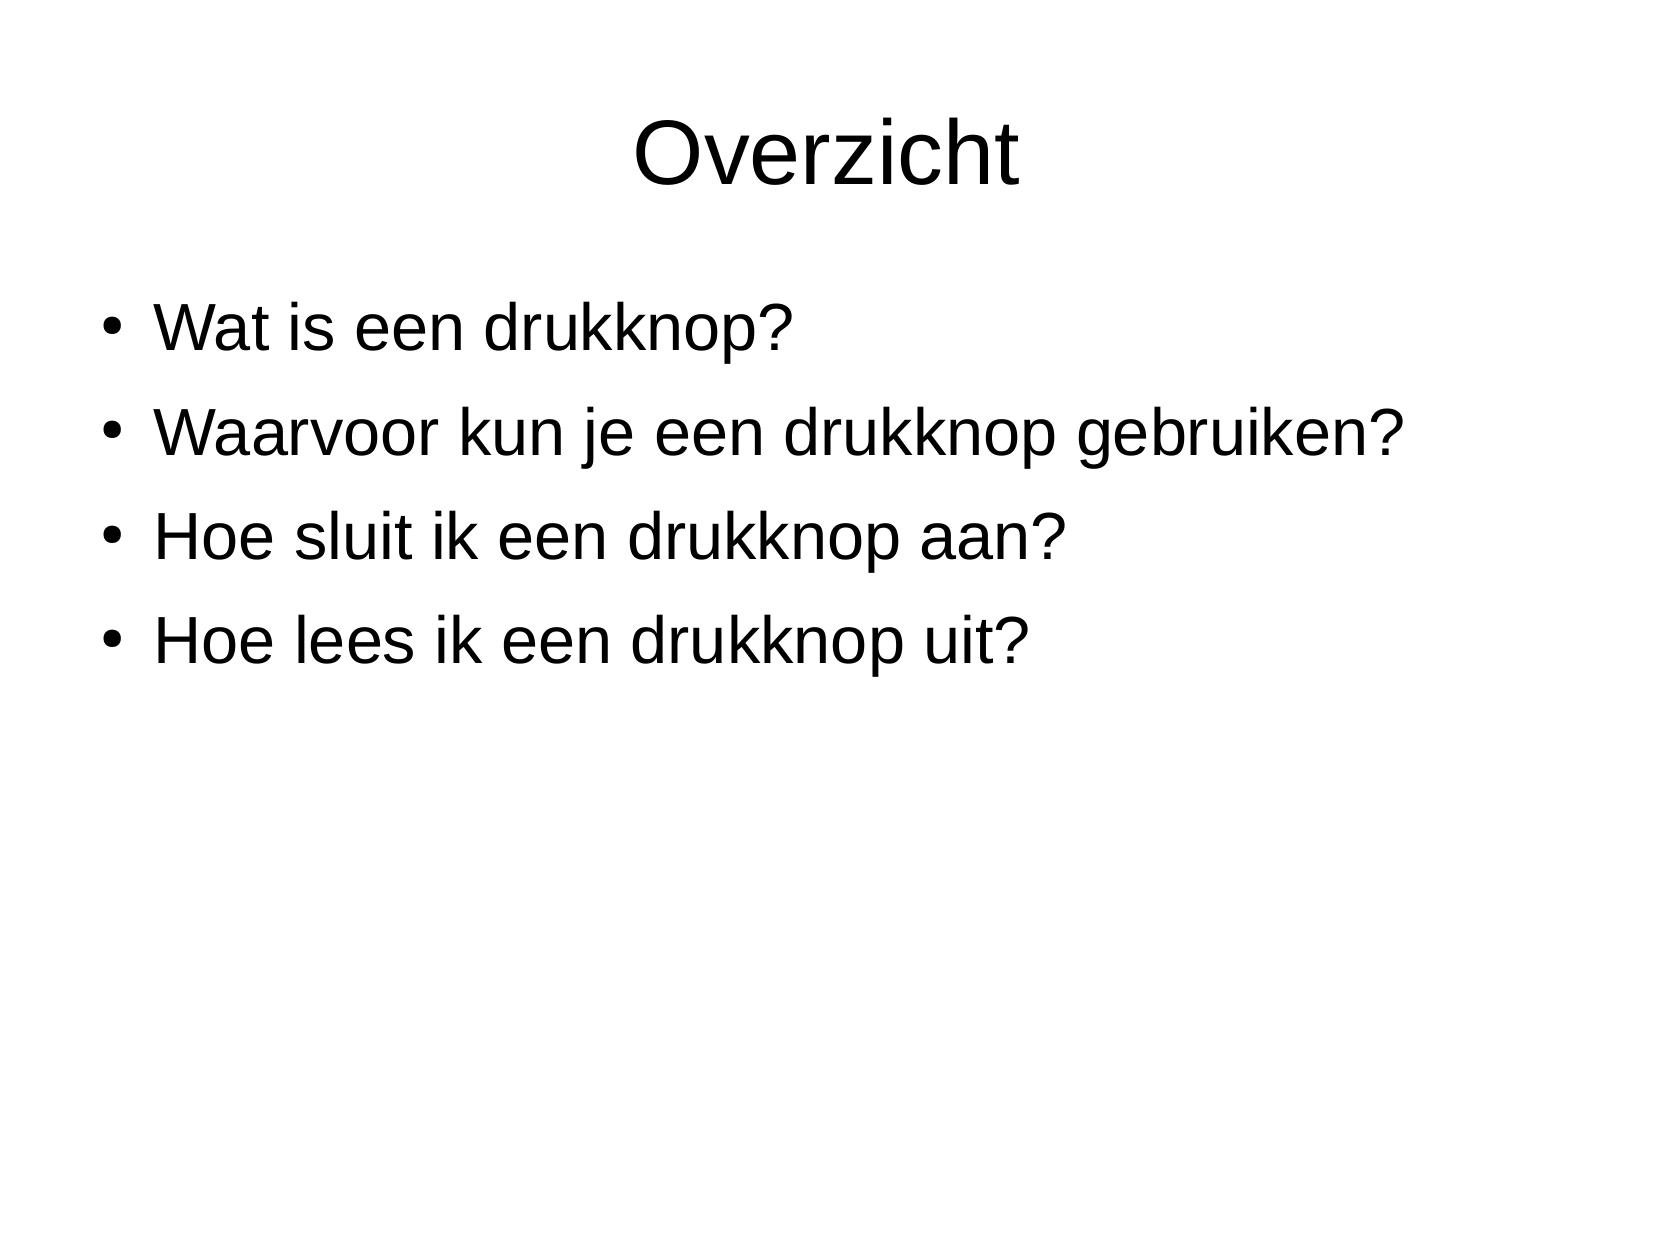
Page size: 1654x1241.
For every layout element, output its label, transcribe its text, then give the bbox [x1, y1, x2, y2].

list Wat is een drukknop? Waarvoor kun je een drukknop gebruiken? Hoe sluit ik een drukknop aan? Hoe lees ik een drukknop uit? [82, 290, 1571, 1010]
title Overzicht [82, 49, 1571, 257]
